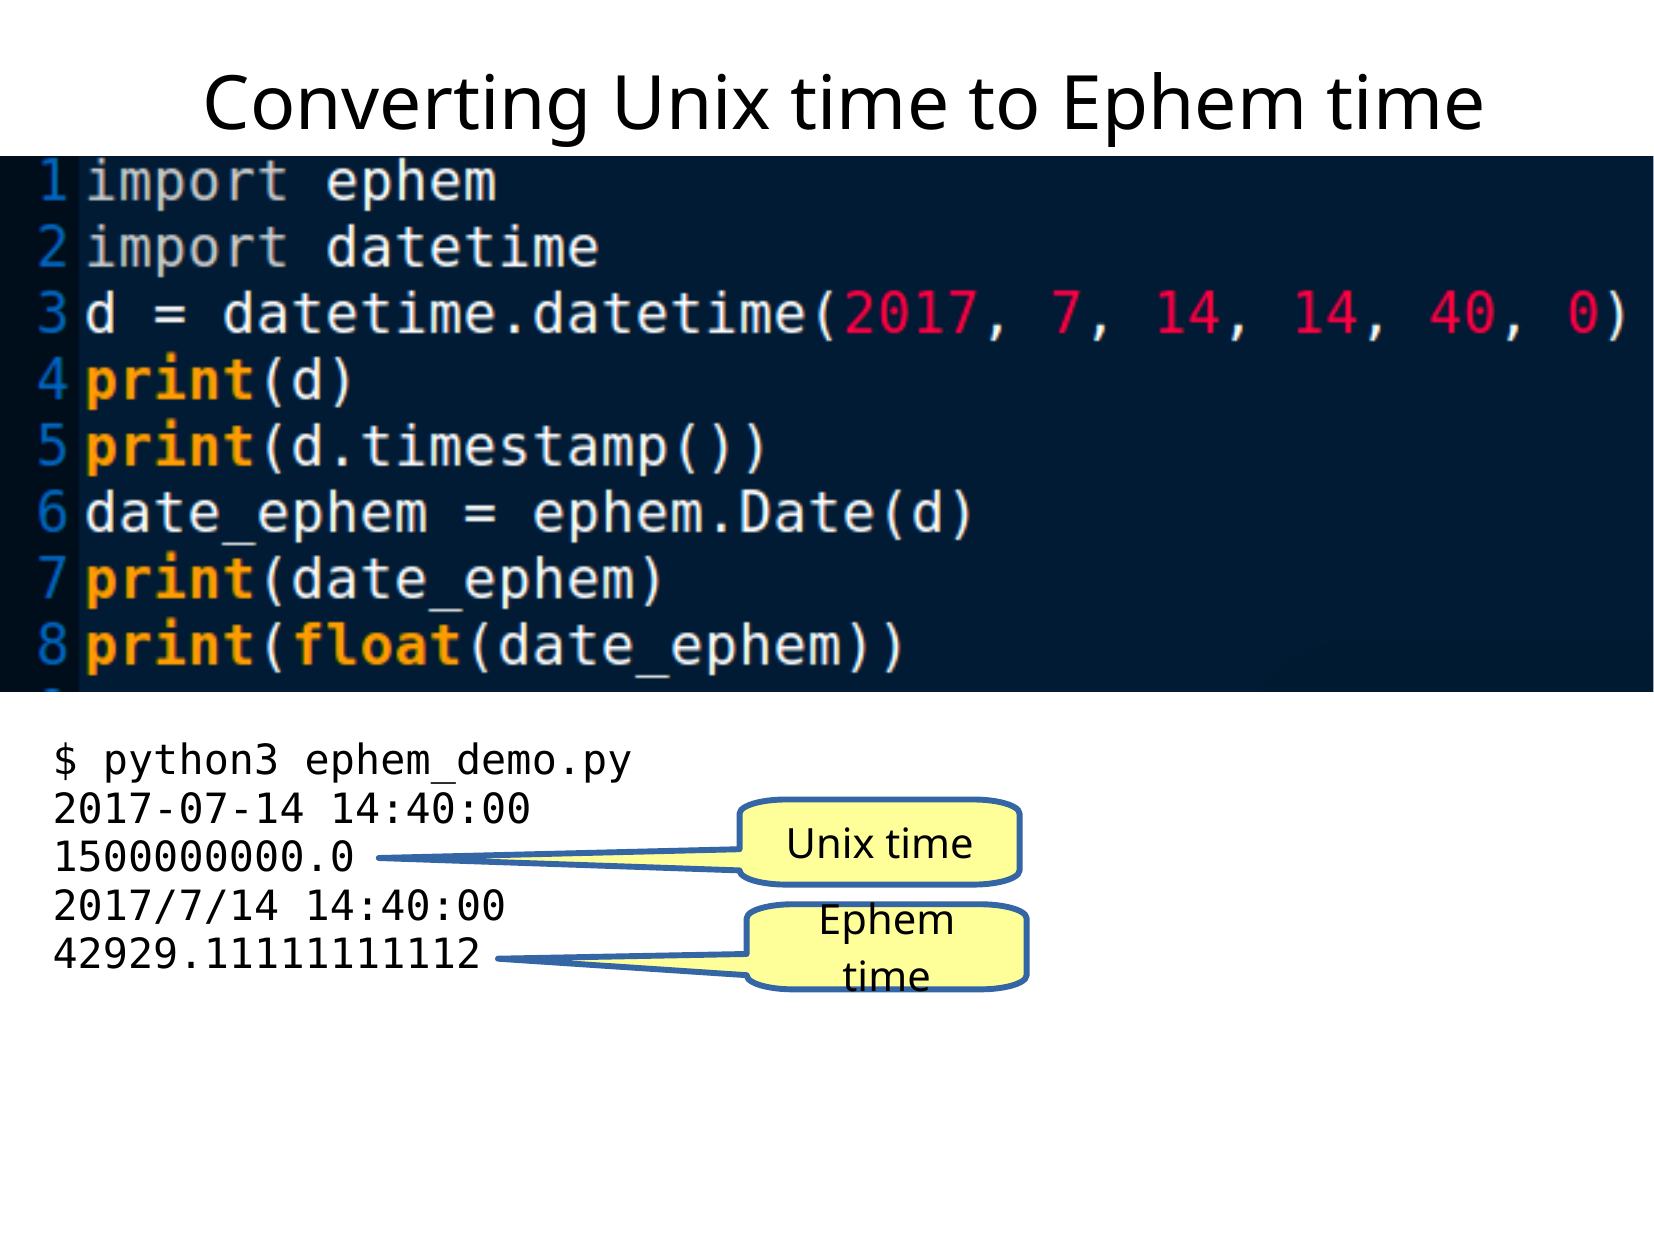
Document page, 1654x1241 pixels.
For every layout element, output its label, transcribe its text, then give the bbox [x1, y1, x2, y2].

text_box Ephem time [889, 971, 900, 990]
picture [0, 156, 1654, 692]
text_box Ephem time [497, 904, 1027, 990]
text_box Ephem time [875, 971, 886, 990]
text_box $ python3 ephem_demo.py 2017-07-14 14:40:00 1500000000.0 2017/7/14 14:40:00 42929.11111111112 [37, 728, 1632, 1083]
text_box Unix time [378, 799, 1020, 885]
title Converting Unix time to Ephem time [82, 49, 1571, 151]
